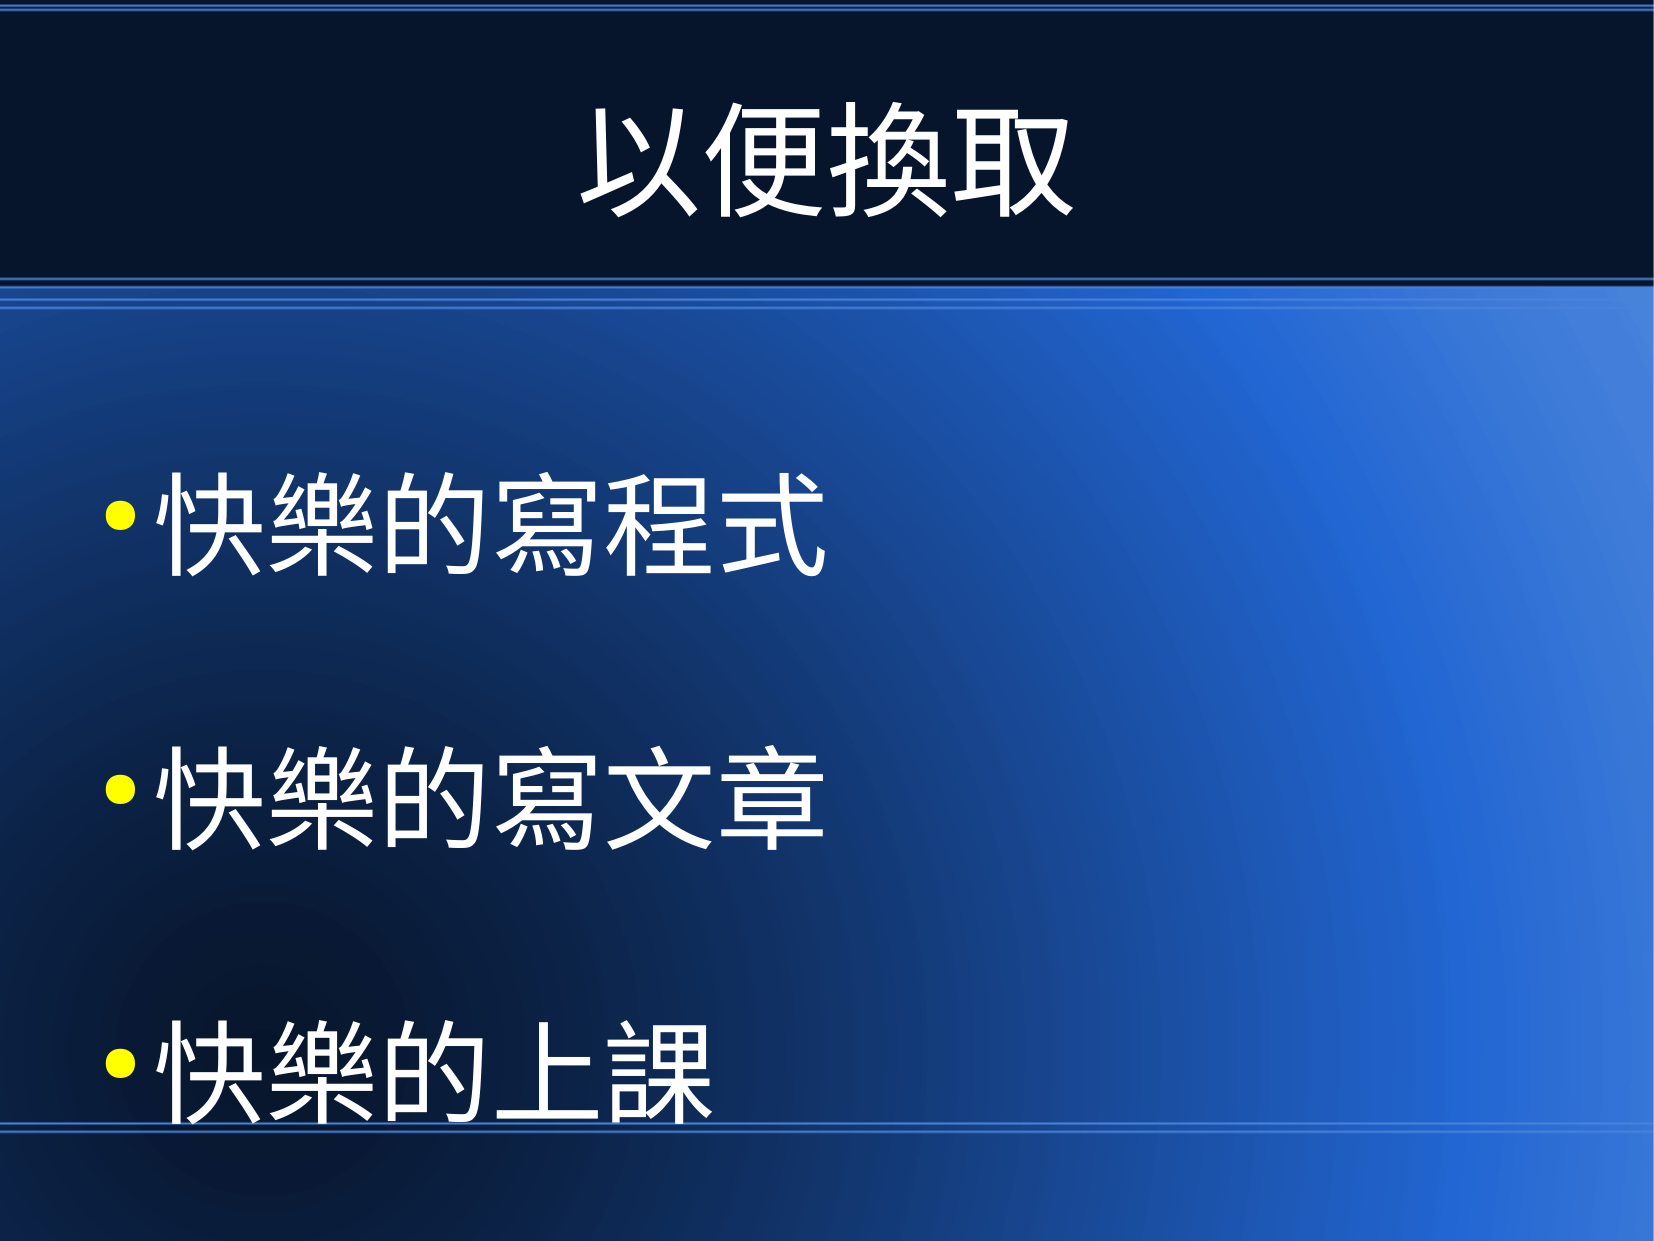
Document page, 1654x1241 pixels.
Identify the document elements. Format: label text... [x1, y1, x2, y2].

title 以便換取 [82, 49, 1571, 257]
picture [0, 0, 1654, 1241]
list 快樂的寫程式 快樂的寫文章 快樂的上課 [82, 355, 1571, 1241]
